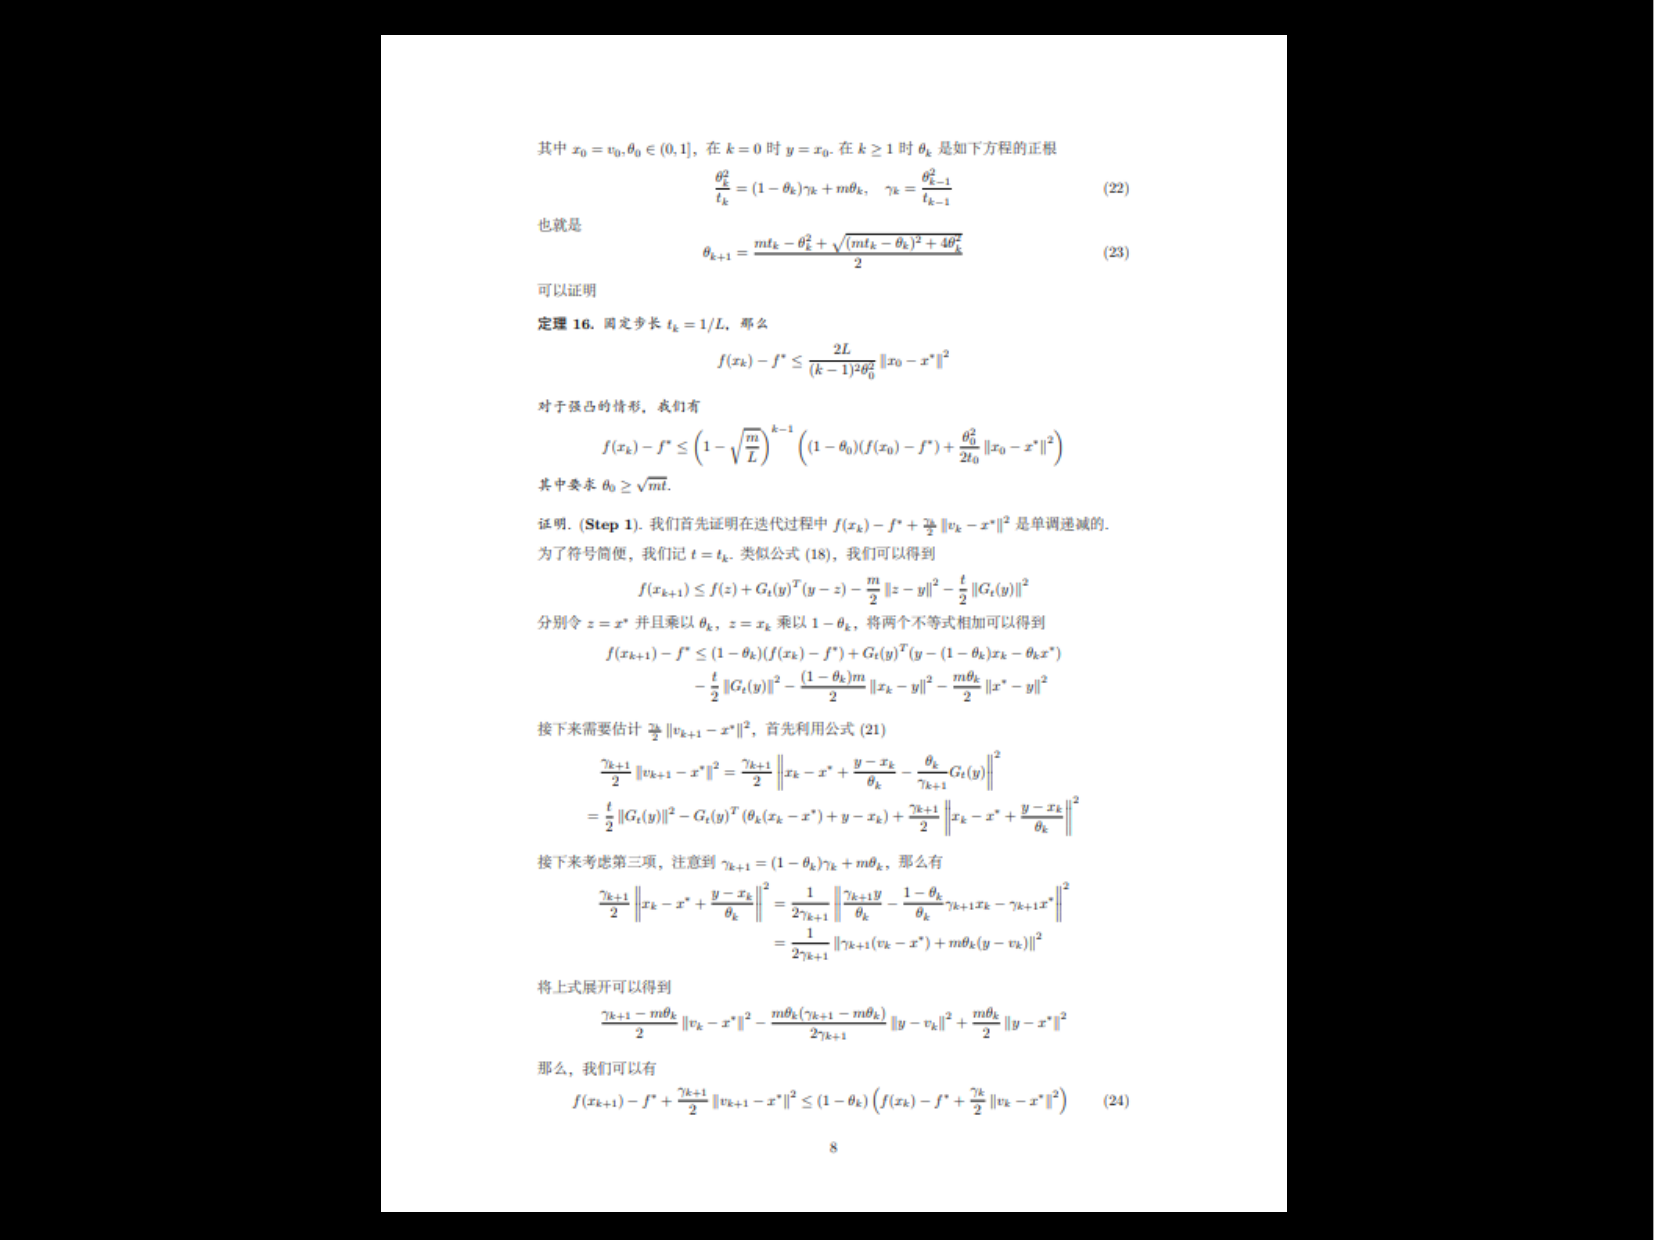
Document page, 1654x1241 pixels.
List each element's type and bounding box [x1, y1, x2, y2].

picture [381, 35, 1287, 1212]
